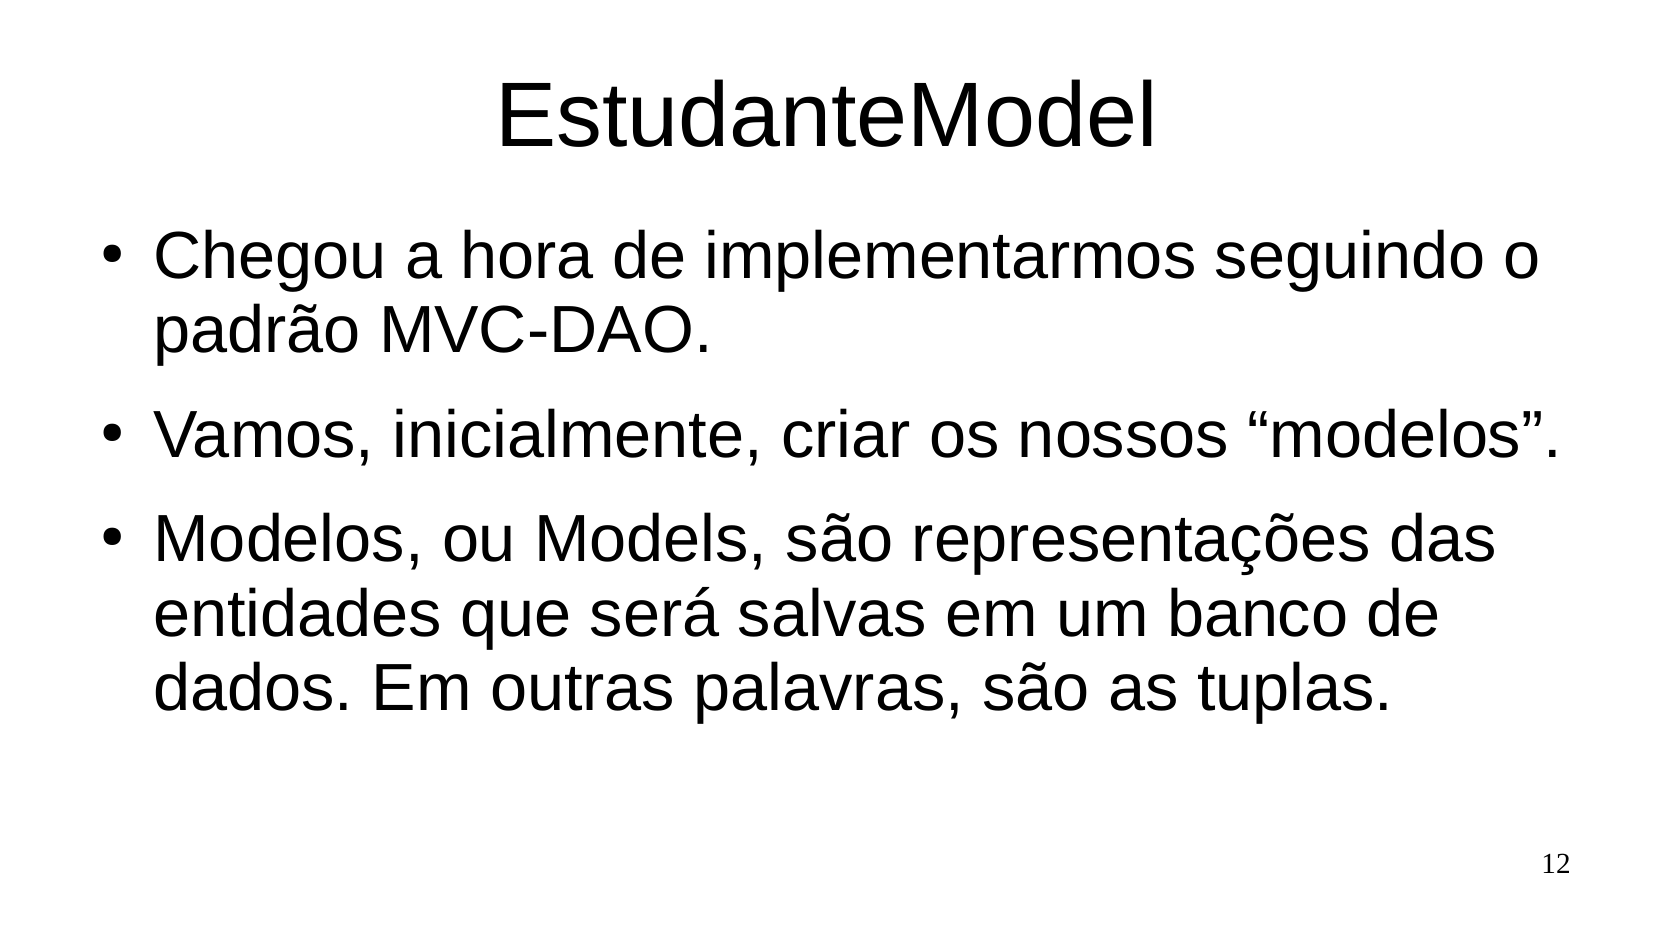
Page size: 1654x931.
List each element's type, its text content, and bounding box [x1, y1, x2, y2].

title EstudanteModel [82, 37, 1571, 193]
list Chegou a hora de implementarmos seguindo o padrão MVC-DAO. Vamos, inicialmente, criar os nossos “modelos”. Modelos, ou Models, são representações das entidades que será salvas em um banco de dados. Em outras palavras, são as tuplas. [82, 217, 1571, 758]
